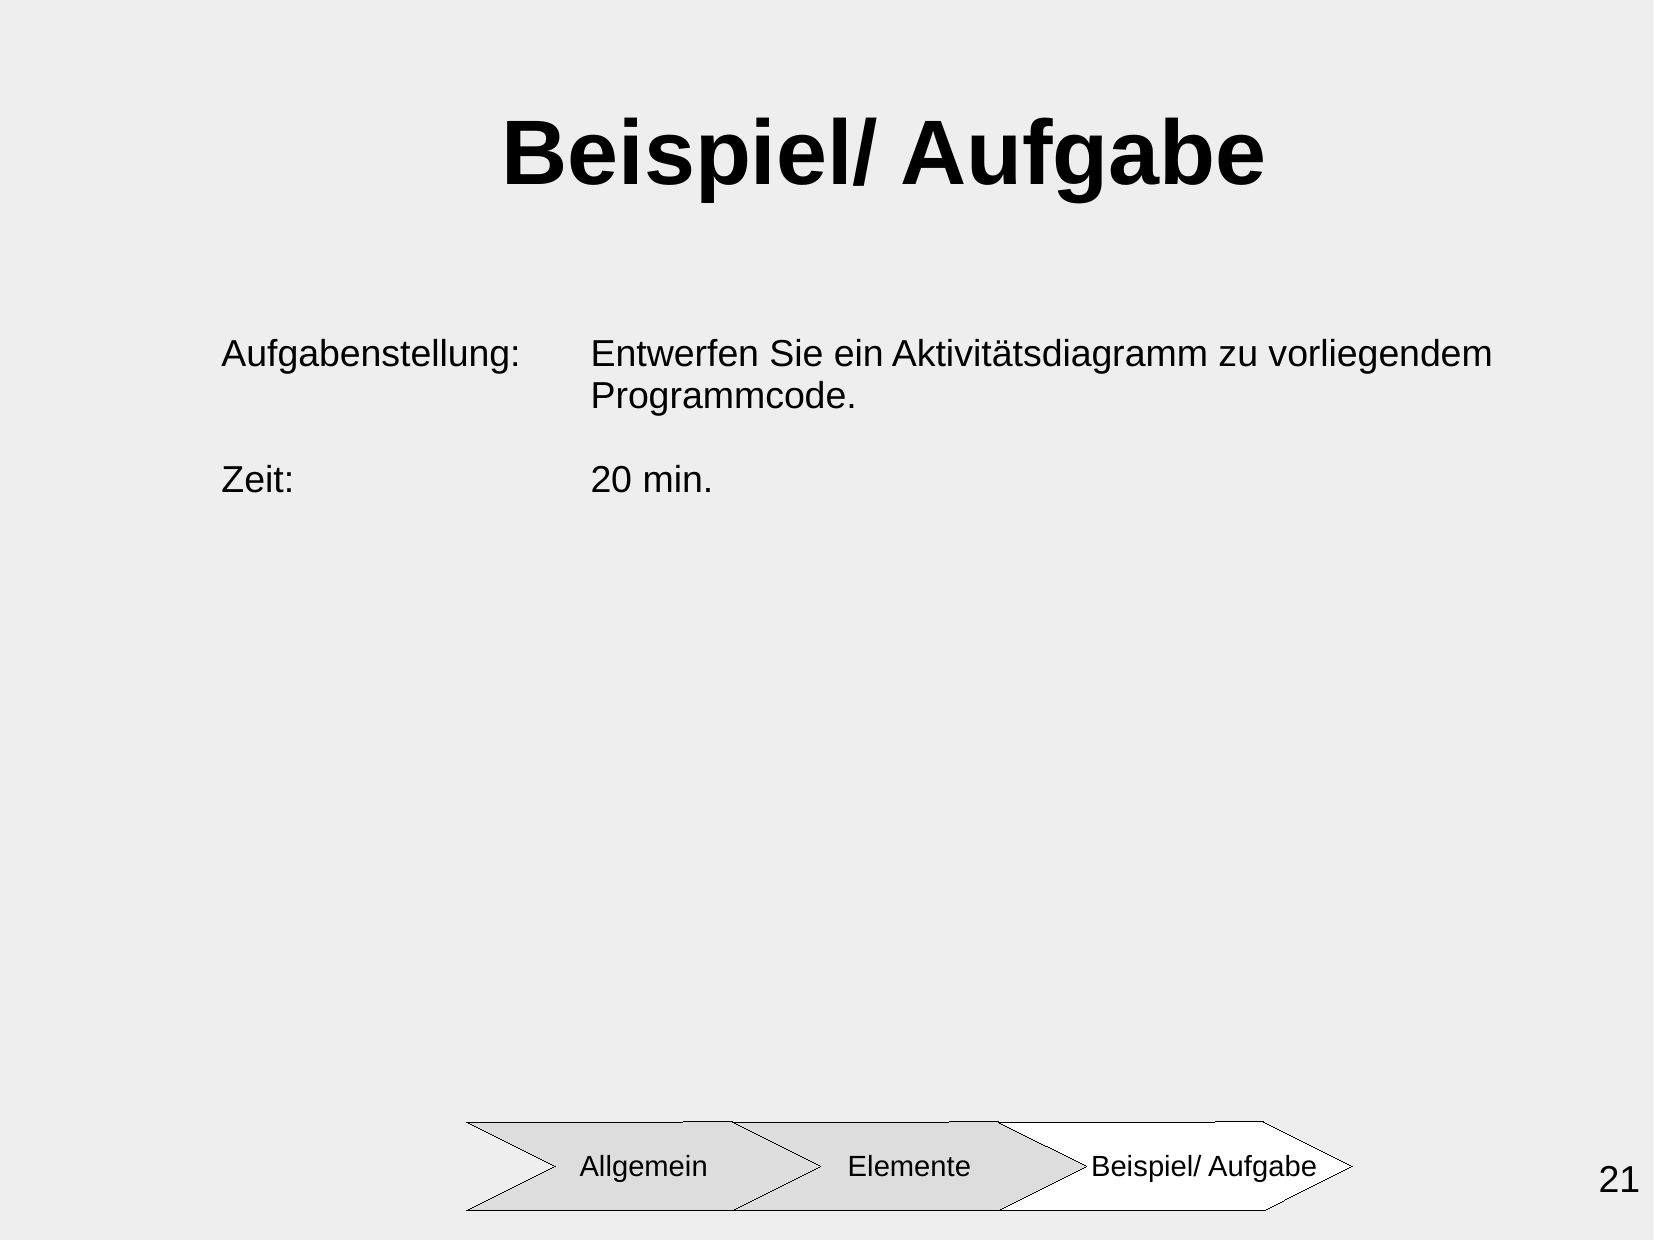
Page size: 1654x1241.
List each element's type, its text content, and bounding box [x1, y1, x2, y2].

text_box <Nummer> [1584, 1151, 1654, 1209]
text_box Beispiel/ Aufgabe [998, 1121, 1353, 1211]
text_box Aufgabenstellung: Entwerfen Sie ein Aktivitätsdiagramm zu vorliegendem Programmcode. Zeit: 20 min. [206, 324, 1518, 550]
title Beispiel/ Aufgabe [124, 49, 1613, 257]
text_box Allgemein [466, 1121, 819, 1211]
text_box Elemente [732, 1121, 1085, 1211]
